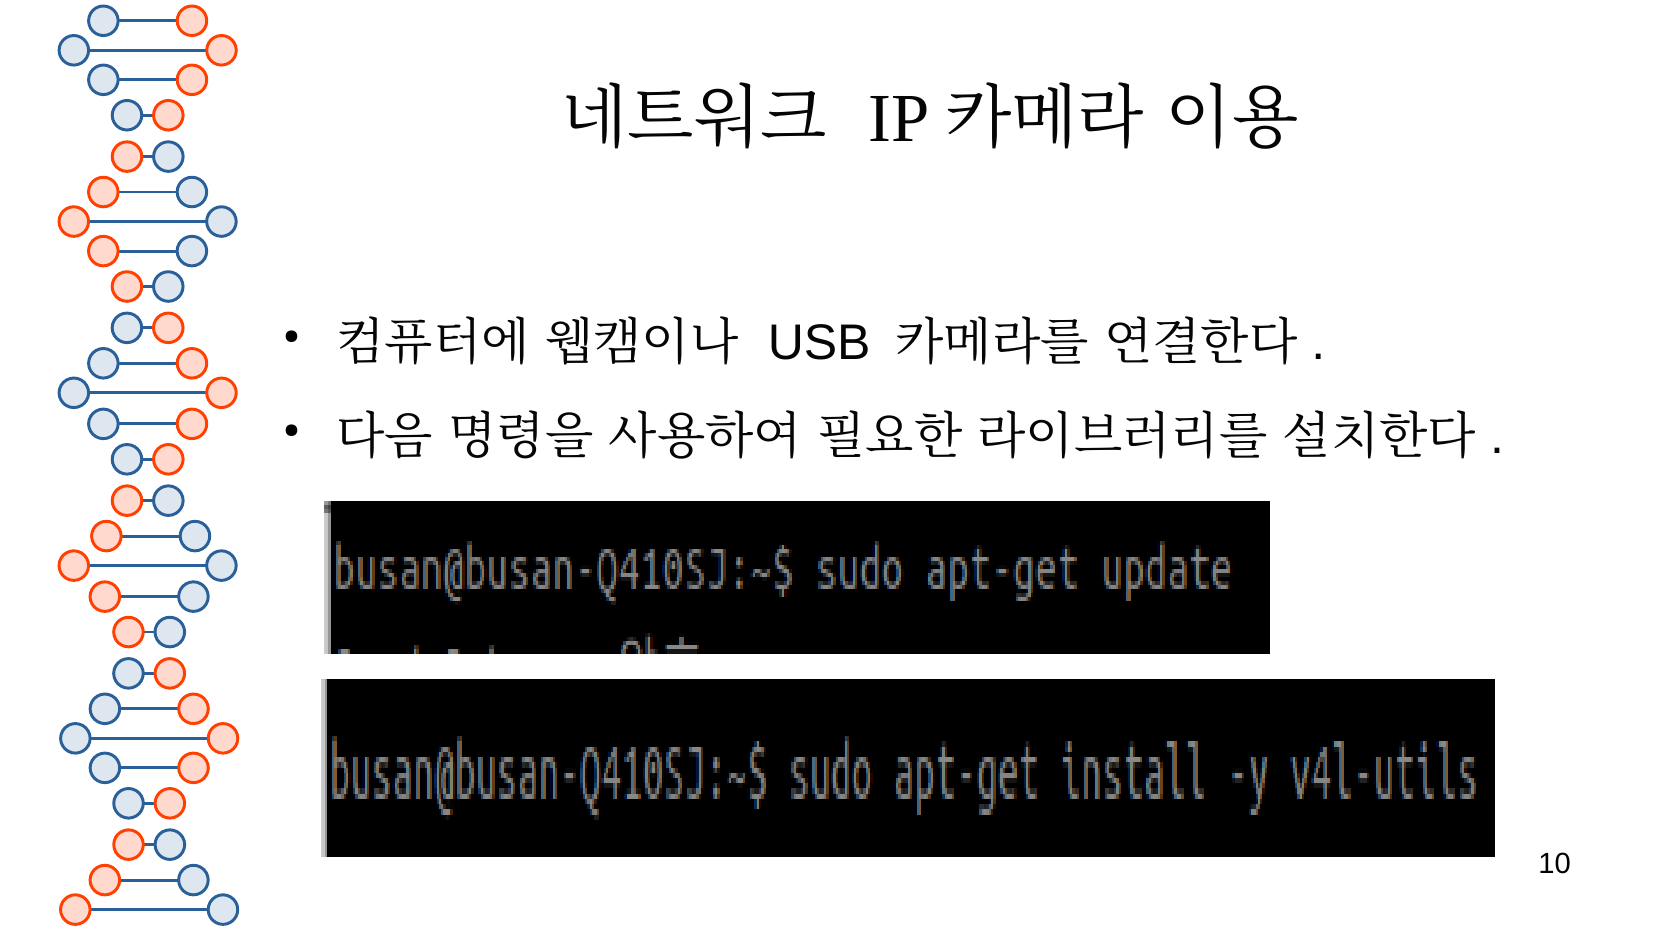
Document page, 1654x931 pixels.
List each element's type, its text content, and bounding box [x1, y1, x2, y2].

list 컴퓨터에 웹캠이나 USB 카메라를 연결한다. 다음 명령을 사용하여 필요한 라이브러리를 설치한다. [265, 224, 1595, 764]
title 네트워크 IP카메라 이용 [265, 35, 1595, 189]
picture [321, 679, 1495, 857]
picture [324, 501, 1270, 654]
